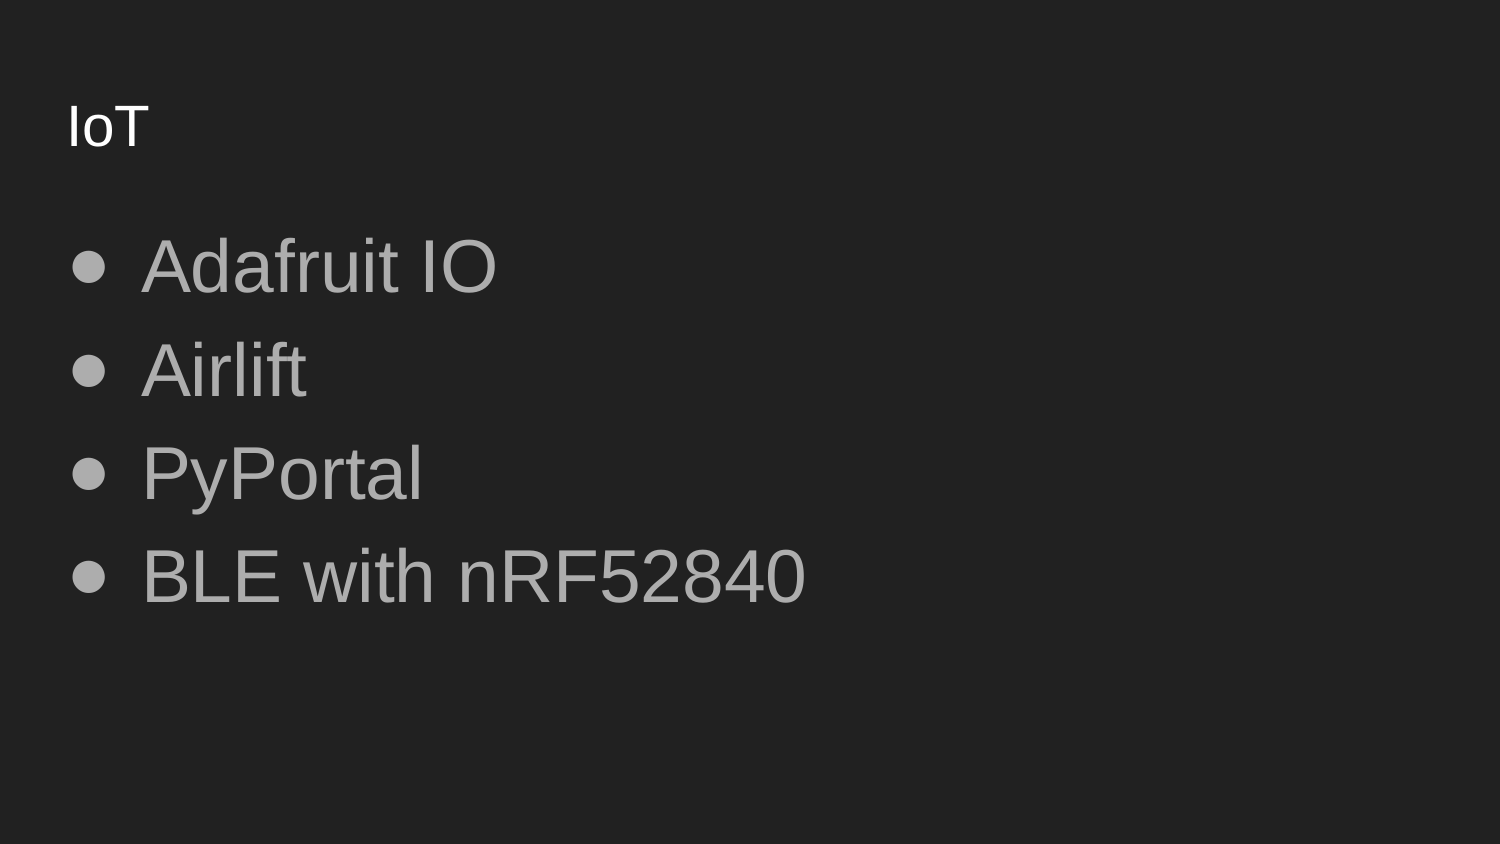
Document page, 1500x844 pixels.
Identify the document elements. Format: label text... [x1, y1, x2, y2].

title IoT [51, 72, 1449, 167]
list Adafruit IO Airlift PyPortal BLE with nRF52840 [51, 189, 1449, 750]
